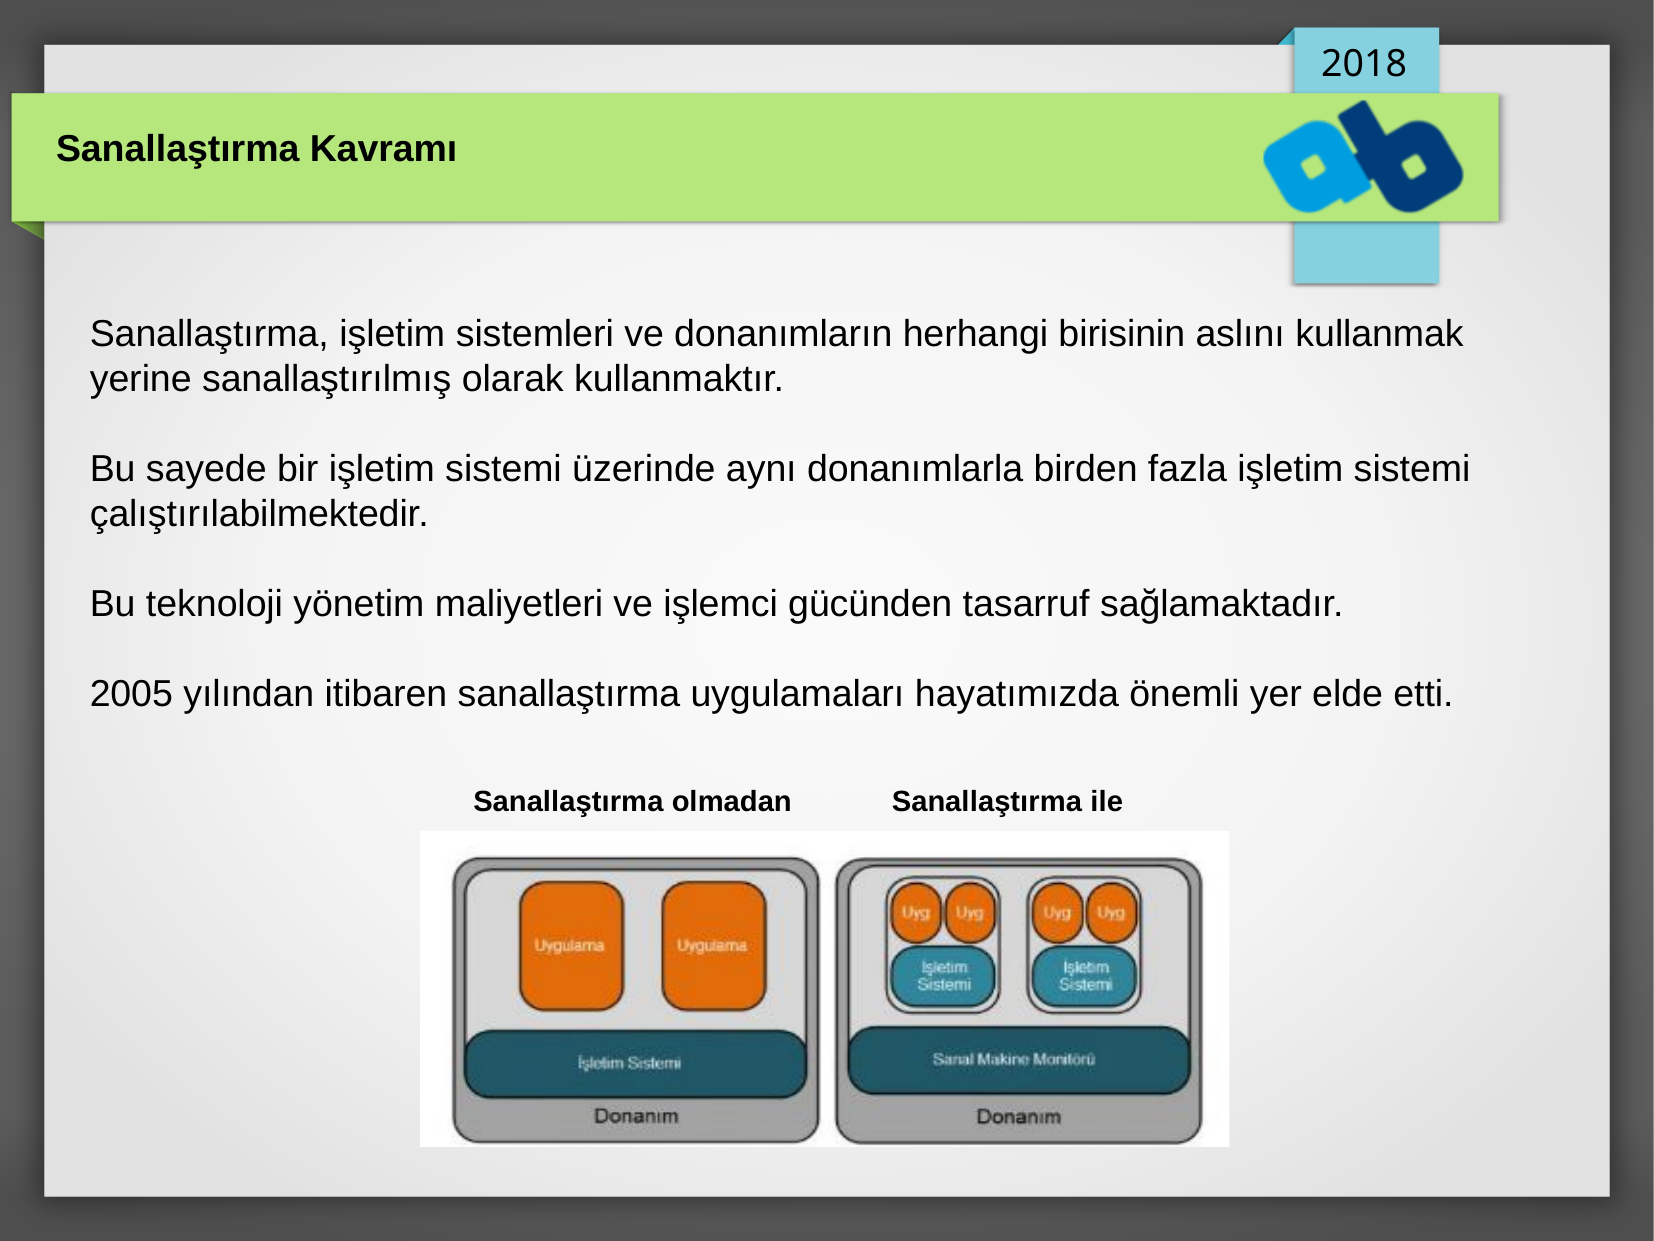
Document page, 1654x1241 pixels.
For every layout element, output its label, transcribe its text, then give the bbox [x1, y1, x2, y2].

text_box 2018 [1299, 29, 1430, 98]
picture [0, 0, 1654, 1241]
text_box Sanallaştırma Kavramı [41, 120, 1134, 220]
text_box Sanallaştırma olmadan Sanallaştırma ile [458, 775, 1284, 874]
text_box Sanallaştırma, işletim sistemleri ve donanımların herhangi birisinin aslını kullanmak yerine sanallaştırılmış olarak kullanmaktır. Bu sayede bir işletim sistemi üzerinde aynı donanımlarla birden fazla işletim sistemi çalıştırılabilmektedir. Bu teknoloji yönetim maliyetleri ve işlemci gücünden tasarruf sağlamaktadır. 2005 yılından itibaren sanallaştırma uygulamaları hayatımızda önemli yer elde etti. [74, 301, 1560, 772]
